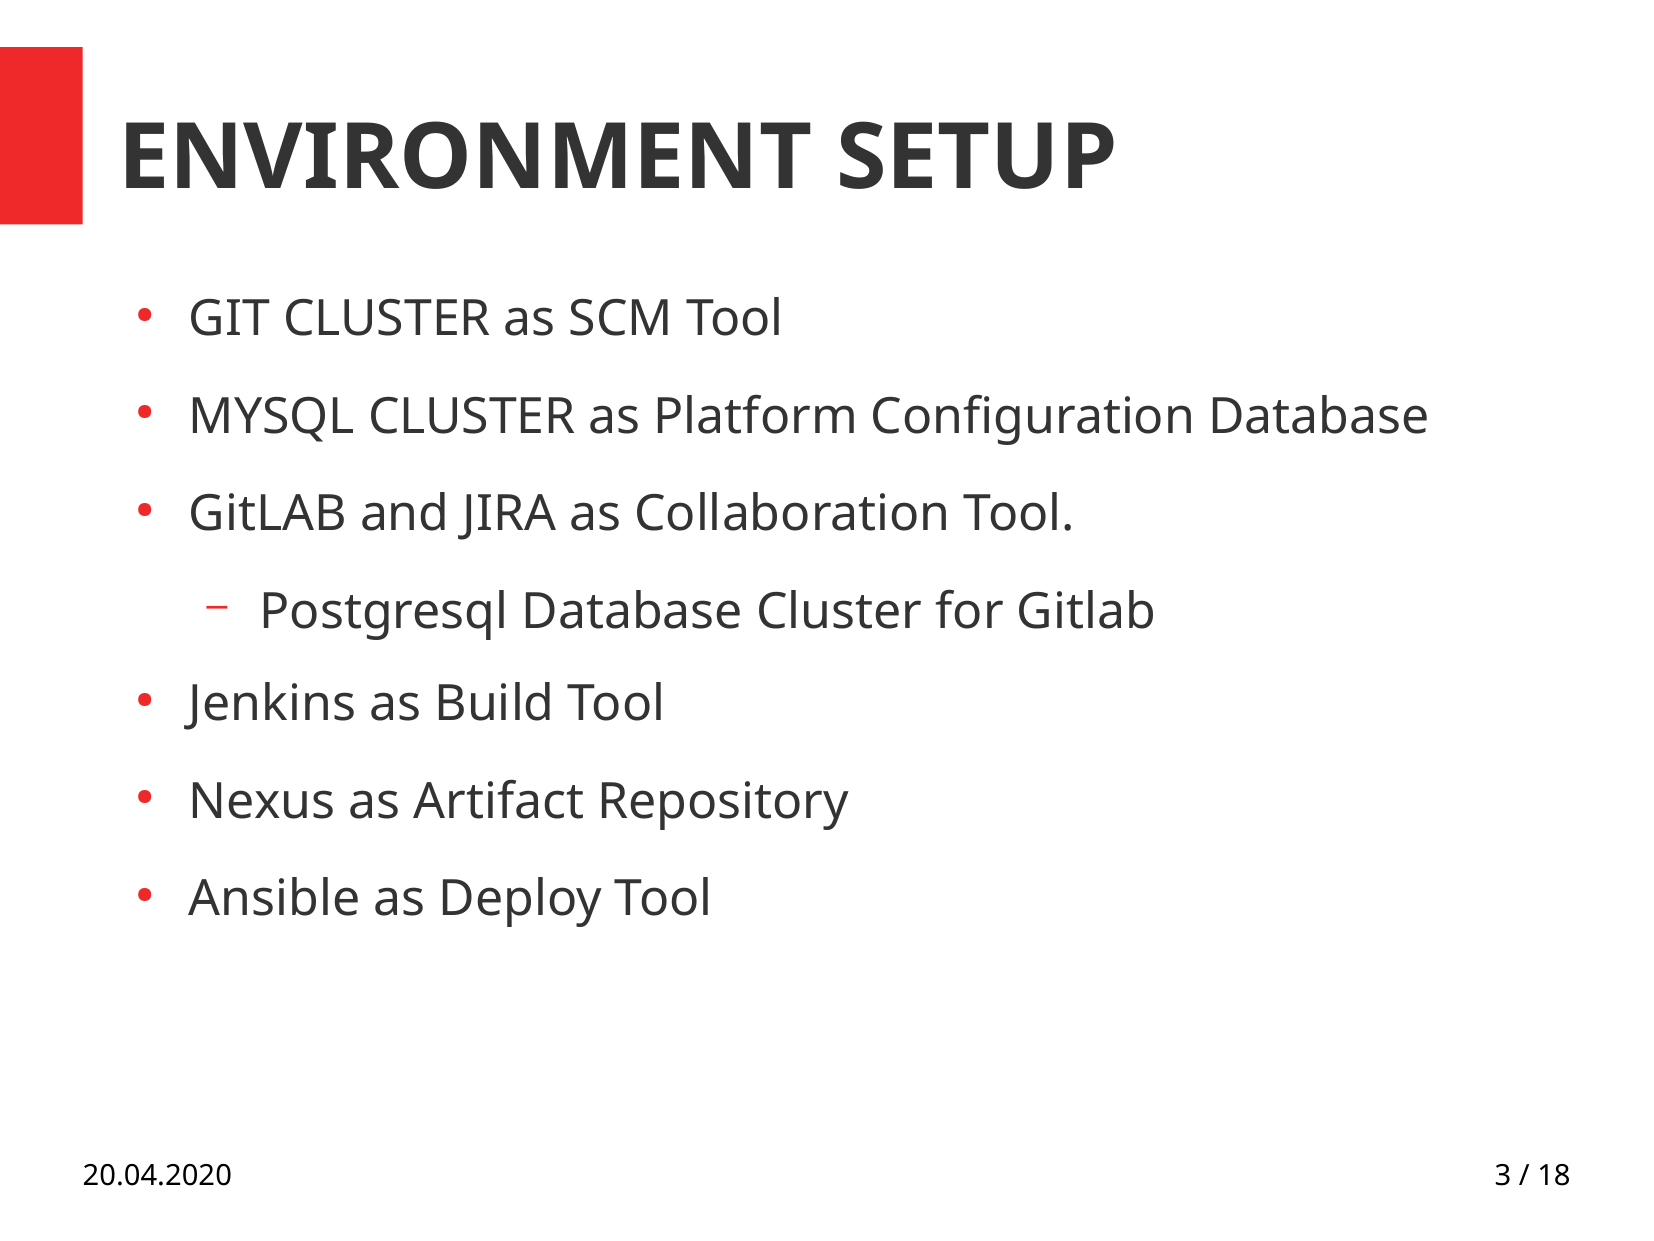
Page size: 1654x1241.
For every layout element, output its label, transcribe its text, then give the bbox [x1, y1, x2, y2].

title ENVIRONMENT SETUP [118, 49, 1571, 257]
list GIT CLUSTER as SCM Tool MYSQL CLUSTER as Platform Configuration Database GitLAB and JIRA as Collaboration Tool. Postgresql Database Cluster for Gitlab Jenkins as Build Tool Nexus as Artifact Repository Ansible as Deploy Tool [118, 281, 1536, 1056]
